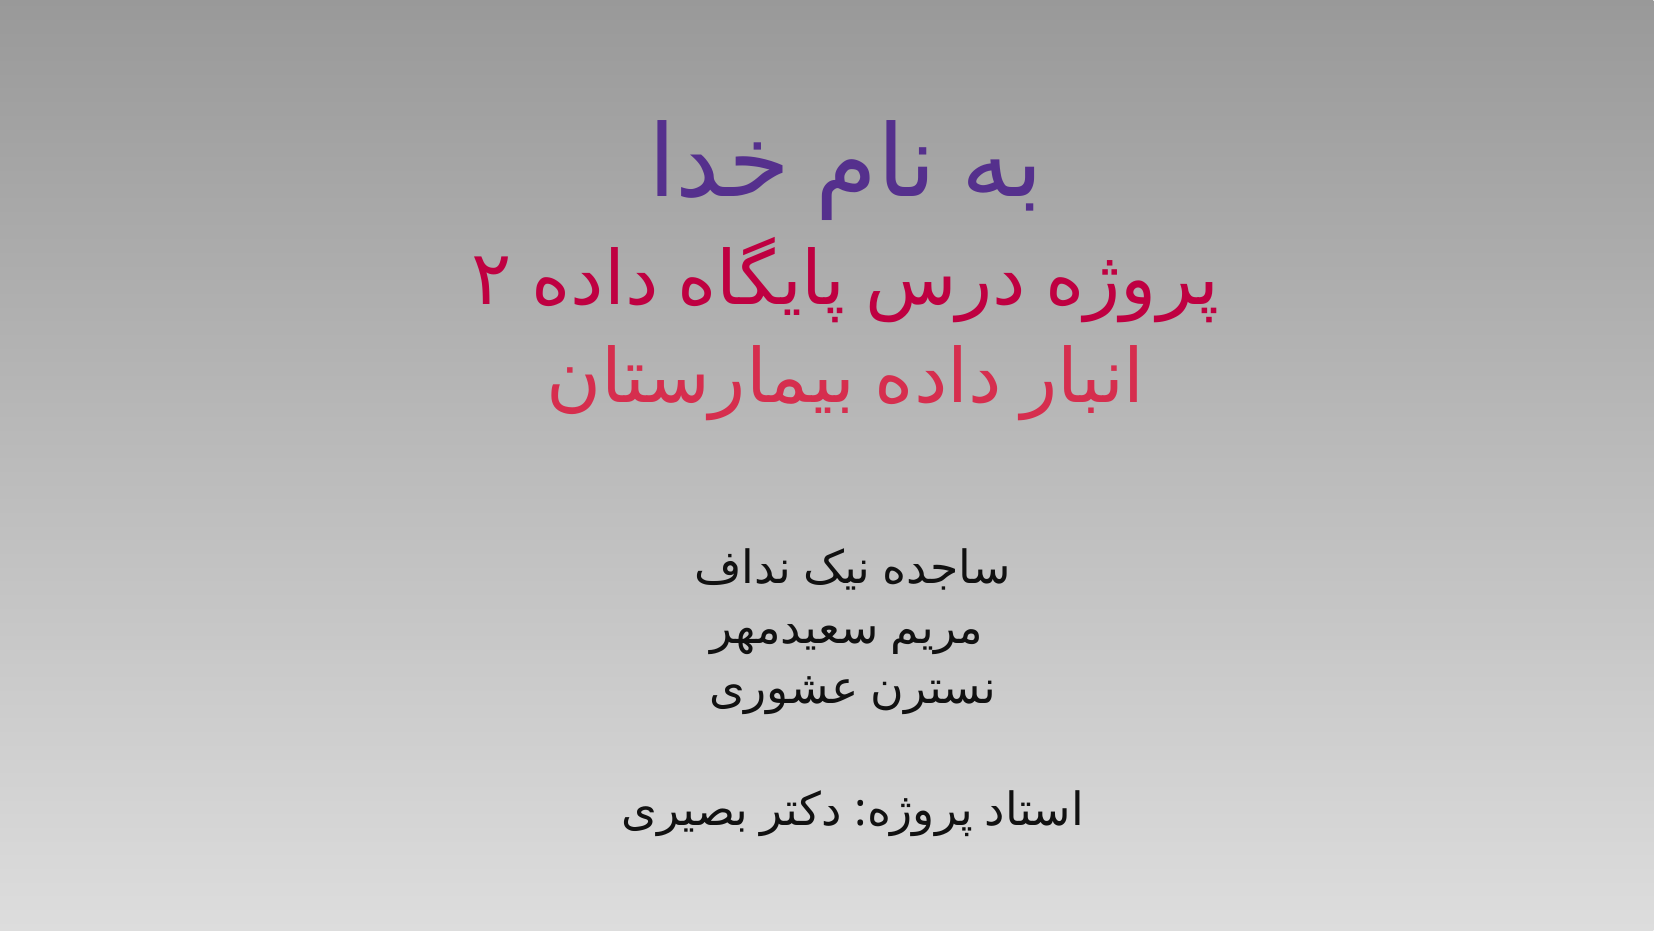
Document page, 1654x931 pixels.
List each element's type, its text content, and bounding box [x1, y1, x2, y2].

title به نام خدا پروژه درس پایگاه داده ۲ انبار داده بیمارستان [101, 75, 1591, 466]
subtitle ساجده نیک نداف مریم سعیدمهر نسترن عشوری استاد پروژه: دکتر بصیری [525, 487, 1181, 901]
